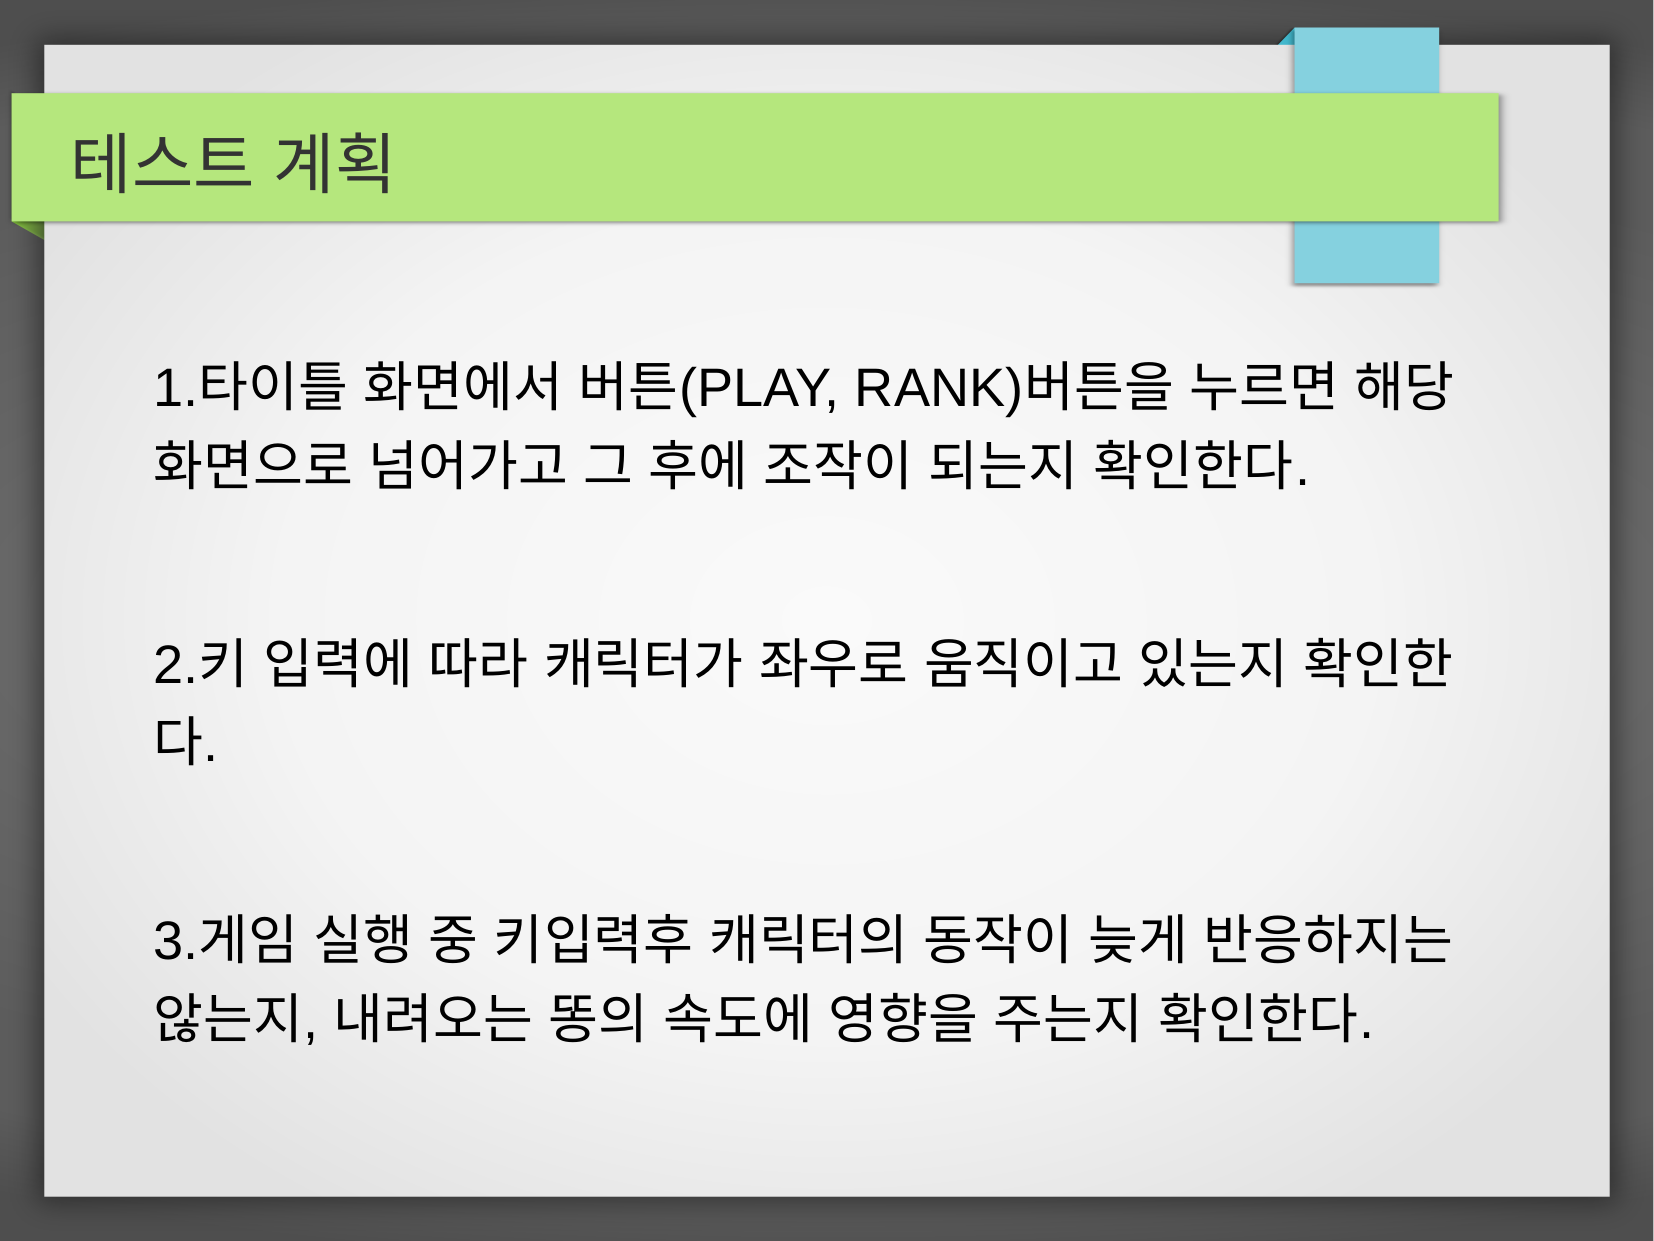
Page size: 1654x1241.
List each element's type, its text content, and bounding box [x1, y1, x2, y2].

list 1.타이틀 화면에서 버튼(PLAY, RANK)버튼을 누르면 해당 화면으로 넘어가고 그 후에 조작이 되는지 확인한다. 2.키 입력에 따라 캐릭터가 좌우로 움직이고 있는지 확인한 다. 3.게임 실행 중 키입력후 캐릭터의 동작이 늦게 반응하지는 않는지, 내려오는 똥의 속도에 영향을 주는지 확인한다. [82, 343, 1538, 1063]
picture [0, 0, 1654, 1241]
title 테스트 계획 [70, 106, 1229, 213]
